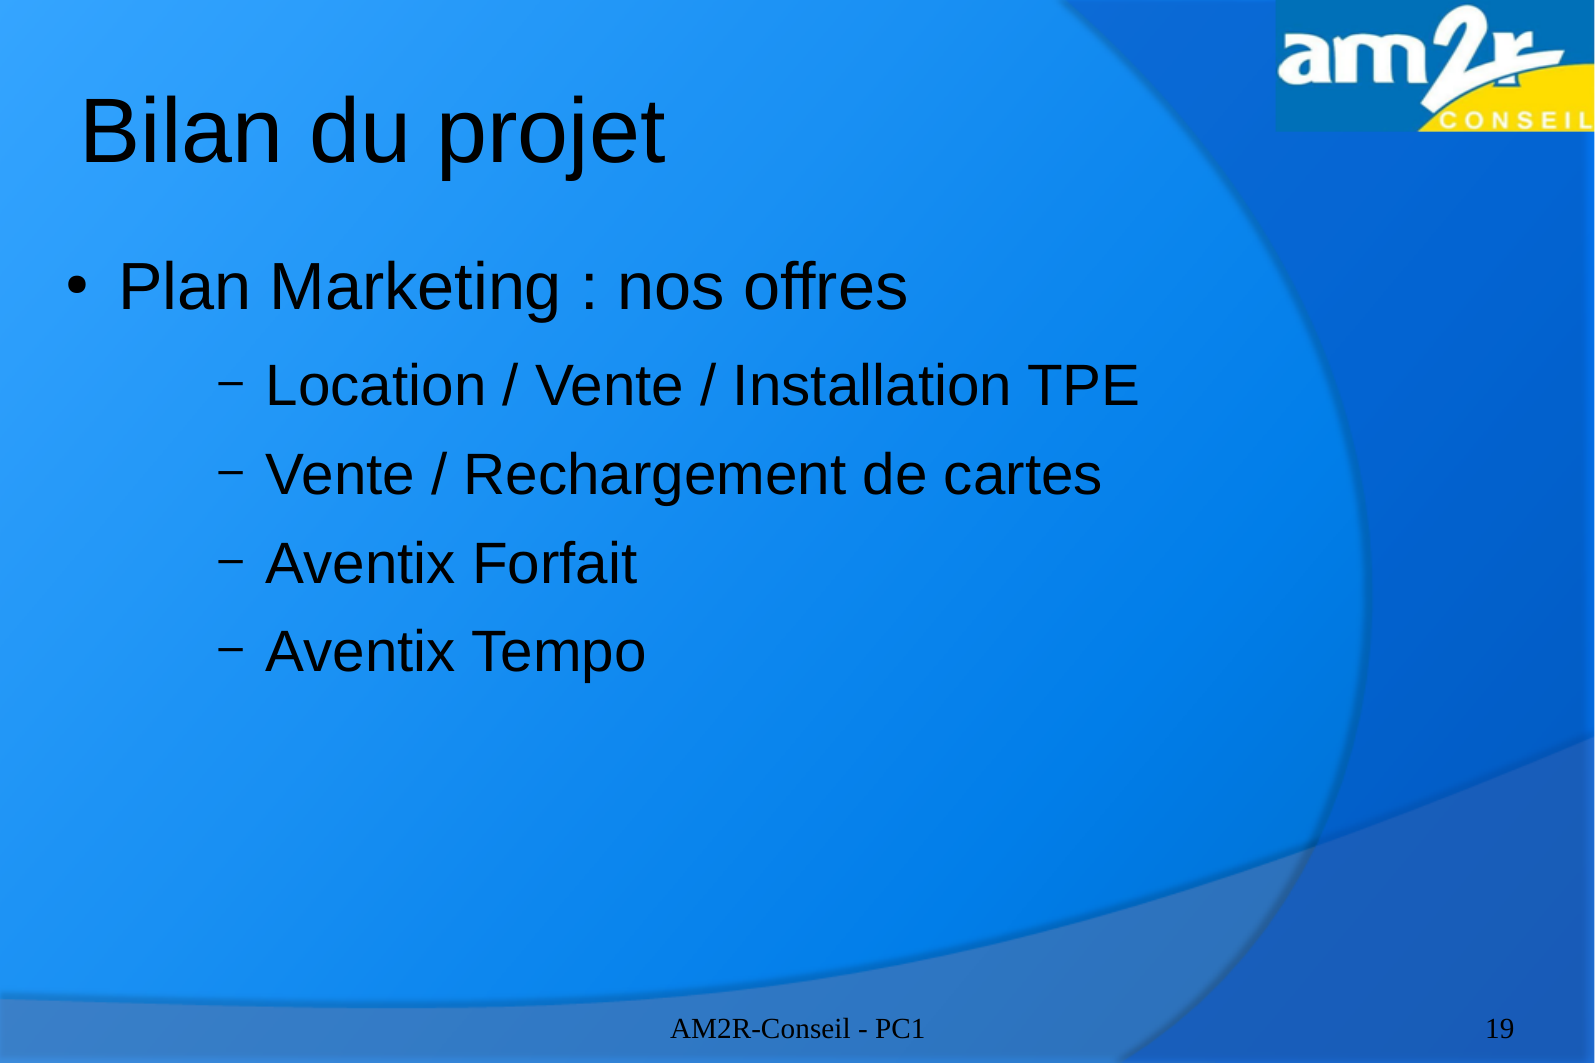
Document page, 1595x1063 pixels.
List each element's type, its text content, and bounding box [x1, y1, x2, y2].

title Bilan du projet [79, 42, 1253, 220]
picture [0, 0, 1595, 1063]
list Plan Marketing : nos offres Location / Vente / Installation TPE Vente / Rechargement de cartes Aventix Forfait Aventix Tempo [29, 248, 1515, 951]
